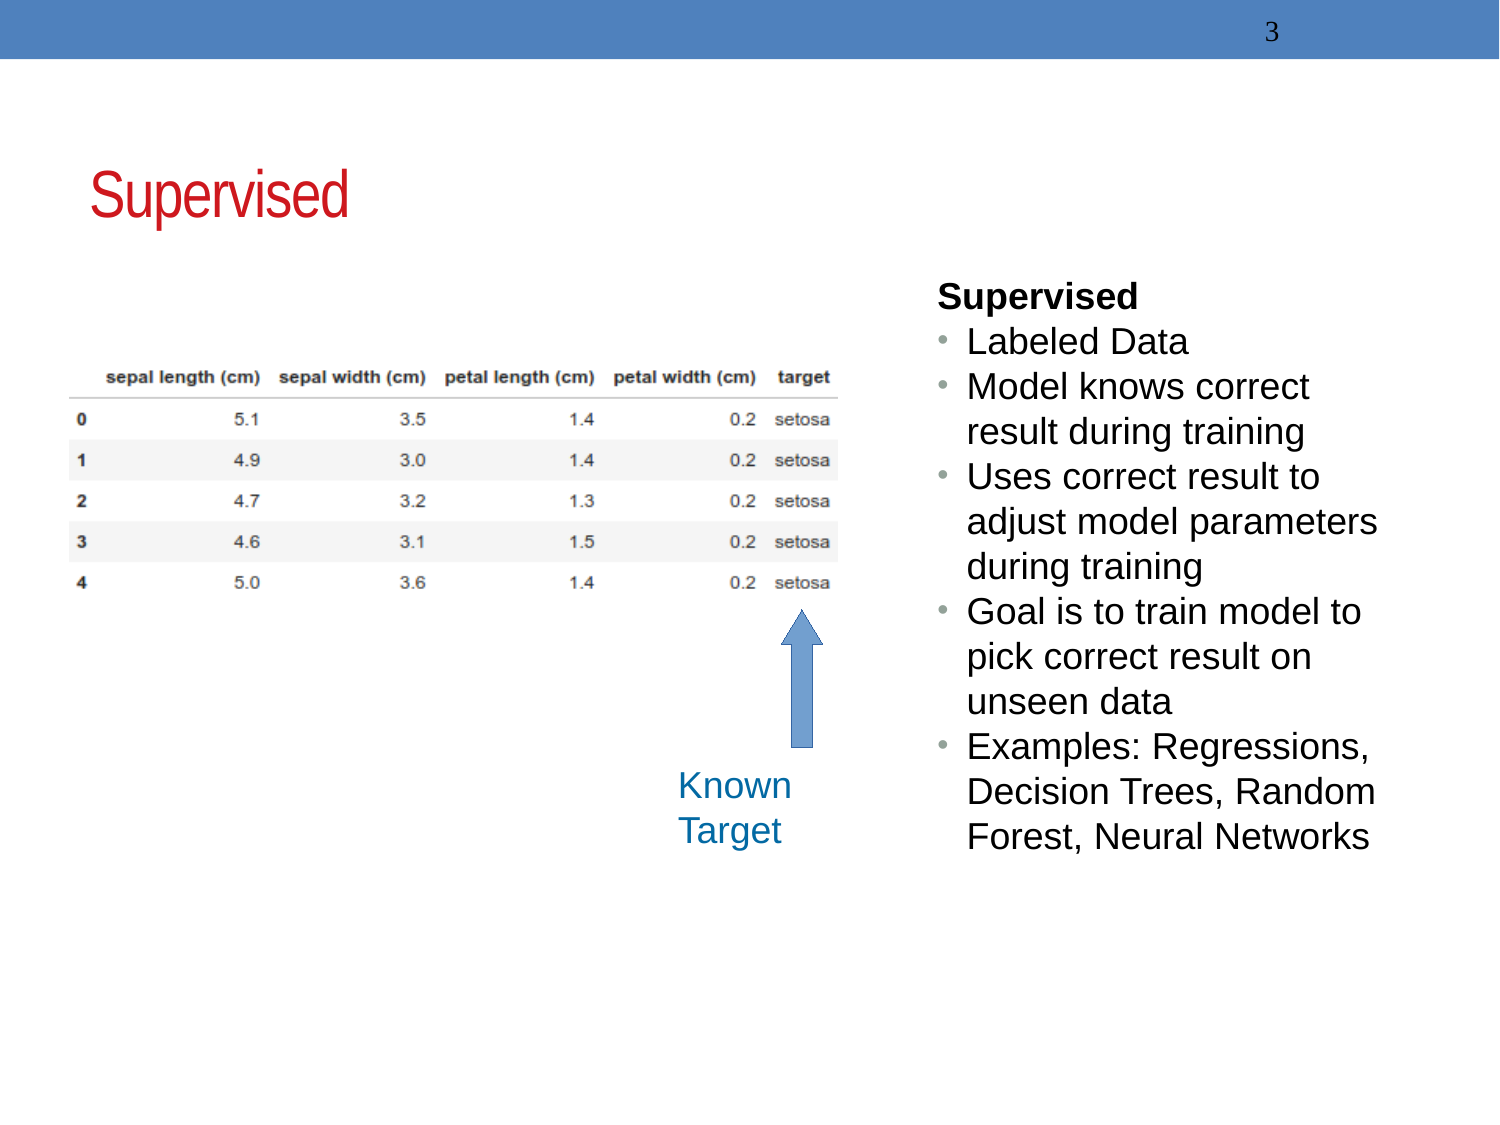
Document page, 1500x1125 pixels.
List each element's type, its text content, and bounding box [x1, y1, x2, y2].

text_box Known Target [663, 753, 921, 811]
picture [69, 366, 838, 600]
text_box <number> [1249, 3, 1425, 57]
text_box Supervised Labeled Data Model knows correct result during training Uses correct result to adjust model parameters during training Goal is to train model to pick correct result on unseen data Examples: Regressions, Decision Trees, Random Forest, Neural Networks [876, 264, 1401, 1064]
text_box [781, 609, 823, 748]
text_box Supervised [75, 87, 1425, 250]
